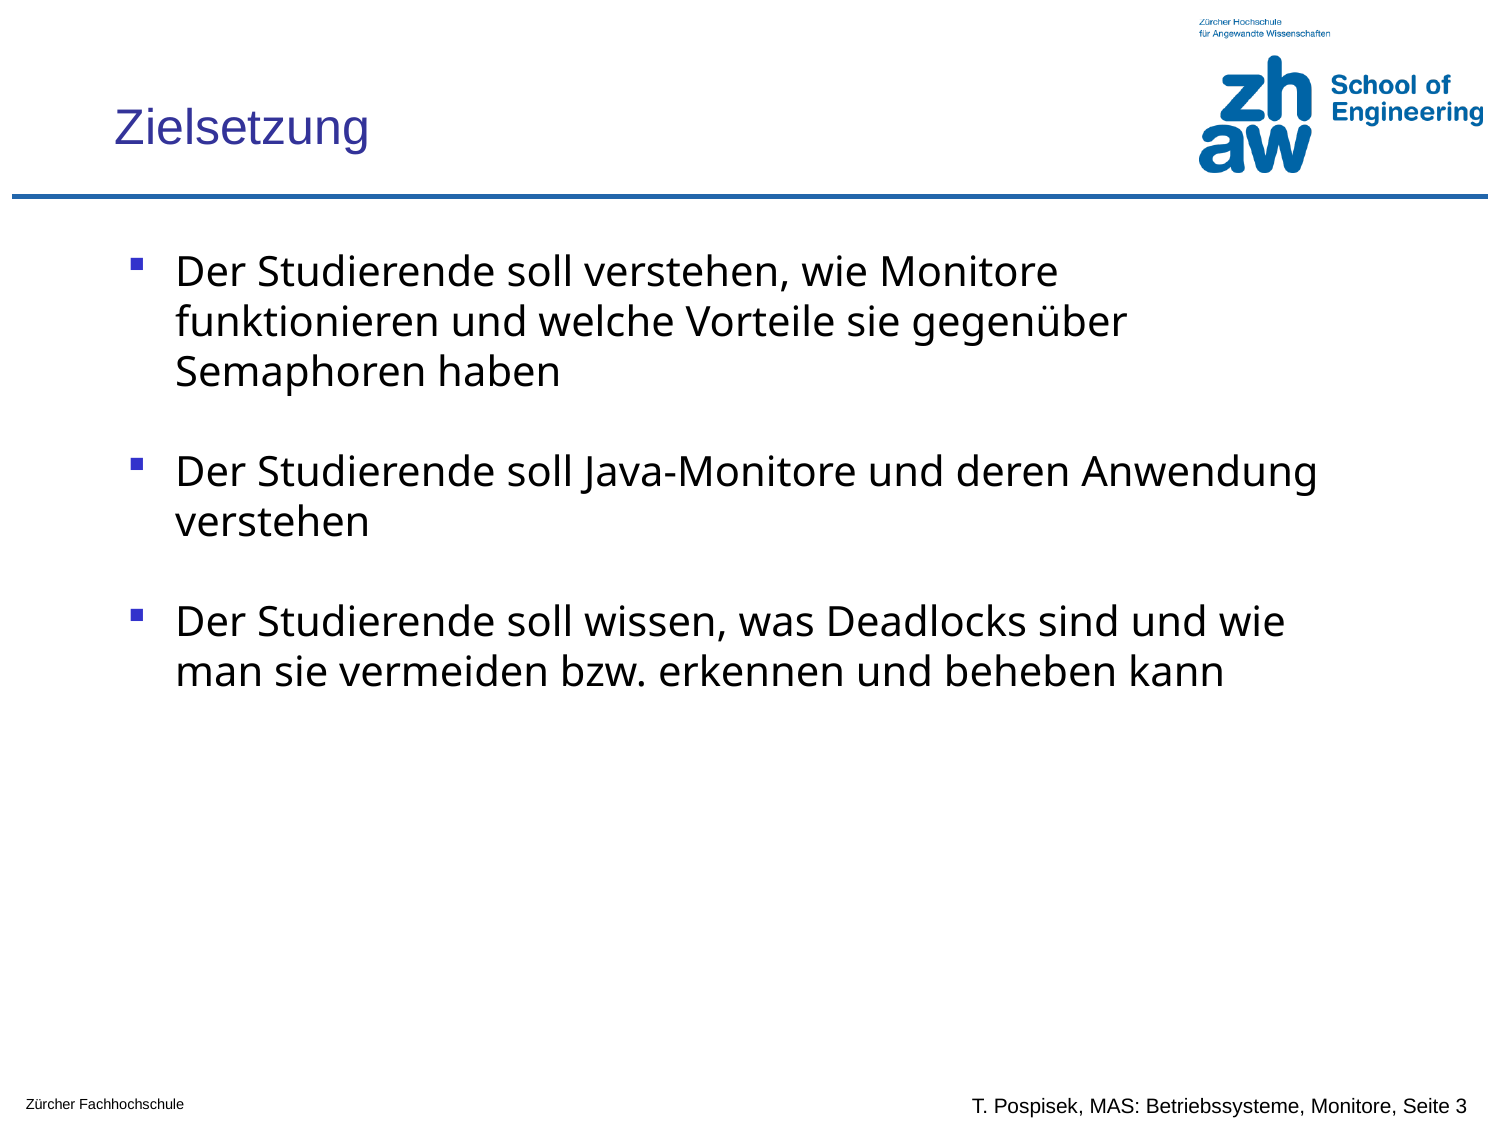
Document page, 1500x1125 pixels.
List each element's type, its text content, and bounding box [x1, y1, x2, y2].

picture [1199, 19, 1483, 173]
title Zielsetzung [99, 50, 1379, 163]
text_box Der Studierende soll verstehen, wie Monitore funktionieren und welche Vorteile sie gegenüber Semaphoren haben Der Studierende soll Java-Monitore und deren Anwendung verstehen Der Studierende soll wissen, was Deadlocks sind und wie man sie vermeiden bzw. erkennen und beheben kann [112, 237, 1338, 750]
